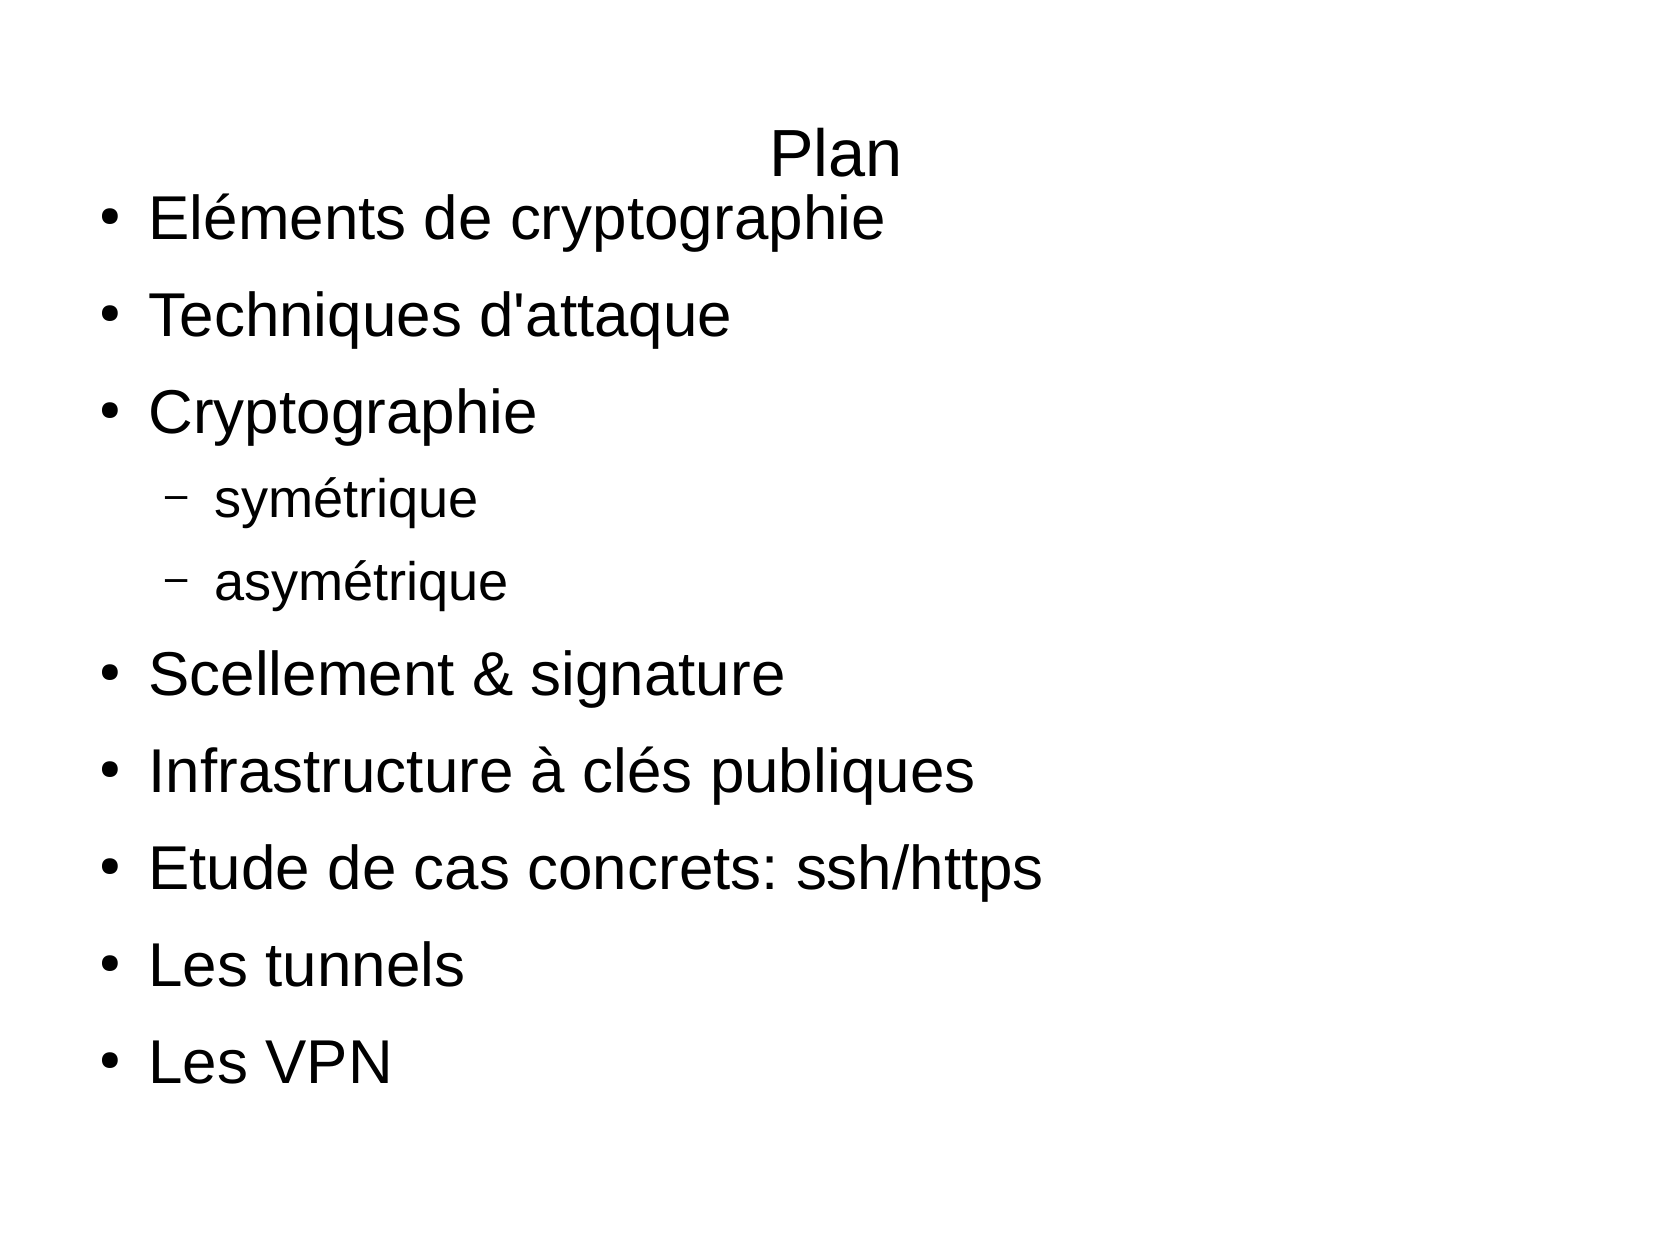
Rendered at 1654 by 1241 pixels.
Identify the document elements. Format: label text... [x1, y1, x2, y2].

list Eléments de cryptographie Techniques d'attaque Cryptographie symétrique asymétrique Scellement & signature Infrastructure à clés publiques Etude de cas concrets: ssh/https Les tunnels Les VPN [82, 183, 1571, 1100]
title Plan [82, 49, 1571, 183]
